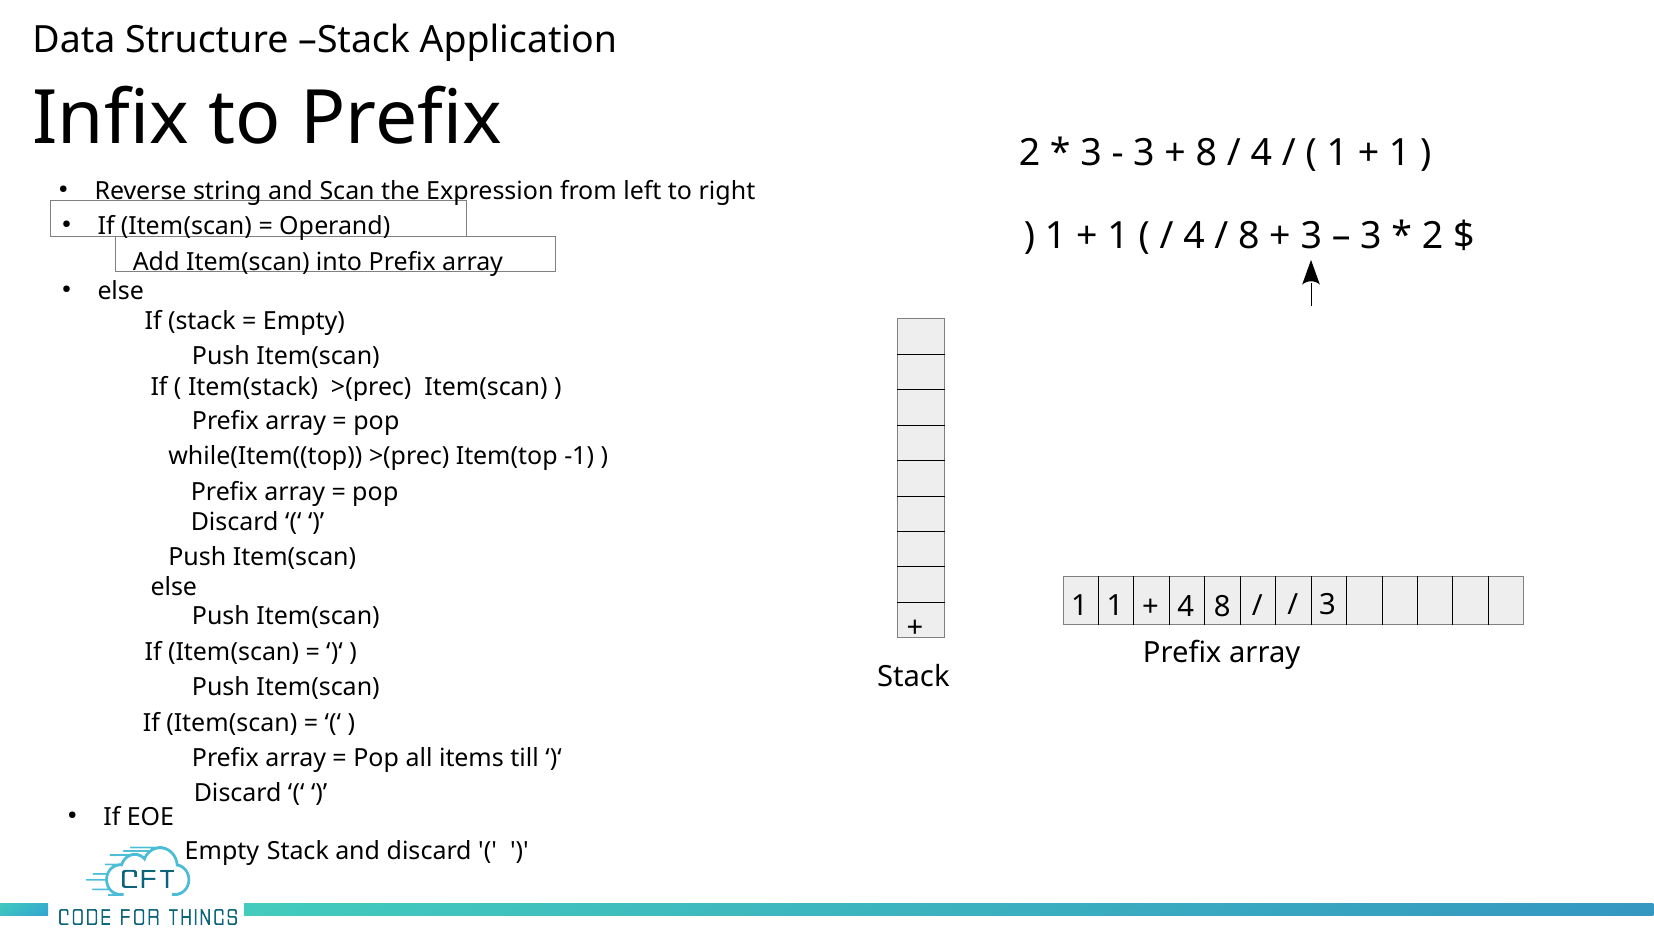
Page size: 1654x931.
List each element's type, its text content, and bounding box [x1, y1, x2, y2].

text_box [897, 318, 945, 354]
text_box 4 [1162, 577, 1198, 627]
text_box else [100, 561, 243, 621]
text_box [1453, 576, 1488, 625]
text_box If ( Item(stack) >(prec) Item(scan) ) [100, 360, 632, 406]
text_box Push Item(scan) [141, 330, 473, 390]
text_box [897, 355, 945, 389]
text_box Stack [862, 647, 973, 697]
text_box If (stack = Empty) [94, 295, 449, 355]
text_box Empty Stack and discard '(' ')' [134, 820, 656, 880]
text_box else [47, 265, 213, 325]
text_box [1353, 576, 1382, 625]
text_box [897, 532, 945, 566]
text_box 2 * 3 - 3 + 8 / 4 / ( 1 + 1 ) [968, 118, 1554, 178]
text_box Prefix array [1128, 626, 1341, 674]
text_box [897, 567, 945, 598]
text_box Add Item(scan) into Prefix array [82, 236, 780, 286]
text_box ) 1 + 1 ( / 4 / 8 + 3 – 3 * 2 $ [973, 200, 1577, 260]
text_box 8 [1198, 577, 1237, 627]
text_box Prefix array = Pop all items till ‘)‘ [141, 732, 685, 792]
text_box + [891, 598, 947, 648]
text_box / [1237, 577, 1282, 627]
text_box [1489, 576, 1524, 625]
text_box If (Item(scan) = ‘(‘ ) [92, 696, 449, 756]
text_box If (Item(scan) = Operand) [47, 200, 491, 260]
text_box / [1272, 576, 1317, 626]
text_box Prefix array = pop [141, 395, 498, 430]
text_box while(Item((top)) >(prec) Item(top -1) ) [118, 430, 762, 489]
text_box Push Item(scan) [141, 661, 473, 706]
text_box [1383, 576, 1417, 625]
text_box 3 [1317, 576, 1353, 626]
text_box Prefix array = pop [140, 466, 442, 526]
text_box Push Item(scan) [118, 531, 390, 576]
text_box If EOE [53, 791, 201, 836]
text_box [897, 426, 945, 460]
text_box If (Item(scan) = ‘)‘ ) [94, 625, 508, 671]
text_box Reverse string and Scan the Expression from left to right [44, 165, 960, 225]
text_box Discard ‘(‘ ‘)’ [143, 767, 475, 812]
text_box 1 [1056, 577, 1091, 627]
text_box [1418, 576, 1452, 625]
text_box [897, 461, 945, 496]
text_box [897, 390, 945, 425]
title Data Structure –Stack Application Infix to Prefix [32, 12, 1536, 166]
text_box + [1127, 577, 1162, 627]
picture [59, 846, 237, 925]
text_box 1 [1091, 577, 1127, 627]
text_box Discard ‘(‘ ‘)’ [140, 496, 376, 531]
text_box Push Item(scan) [141, 590, 414, 625]
text_box [897, 497, 945, 531]
